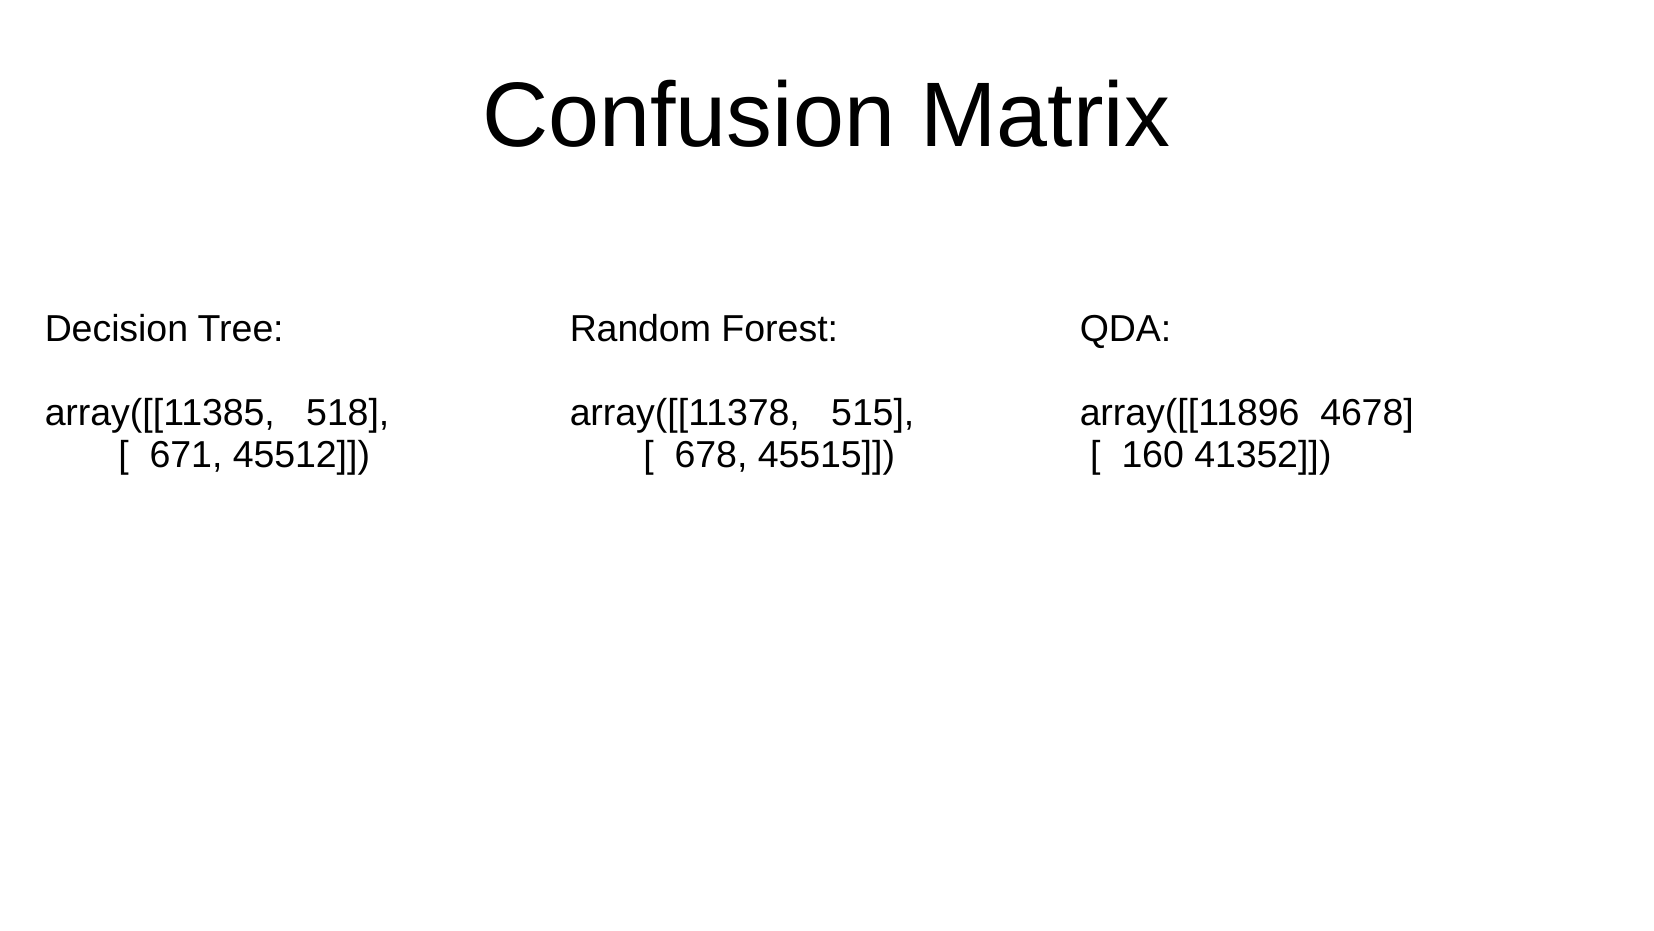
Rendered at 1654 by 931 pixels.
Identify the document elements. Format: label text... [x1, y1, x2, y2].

title Confusion Matrix [82, 37, 1571, 193]
text_box QDA: array([[11896 4678] [ 160 41352]]) [1065, 300, 1501, 601]
text_box Random Forest: array([[11378, 515], [ 678, 45515]]) [555, 300, 991, 601]
text_box Decision Tree: array([[11385, 518], [ 671, 45512]]) [30, 300, 466, 601]
